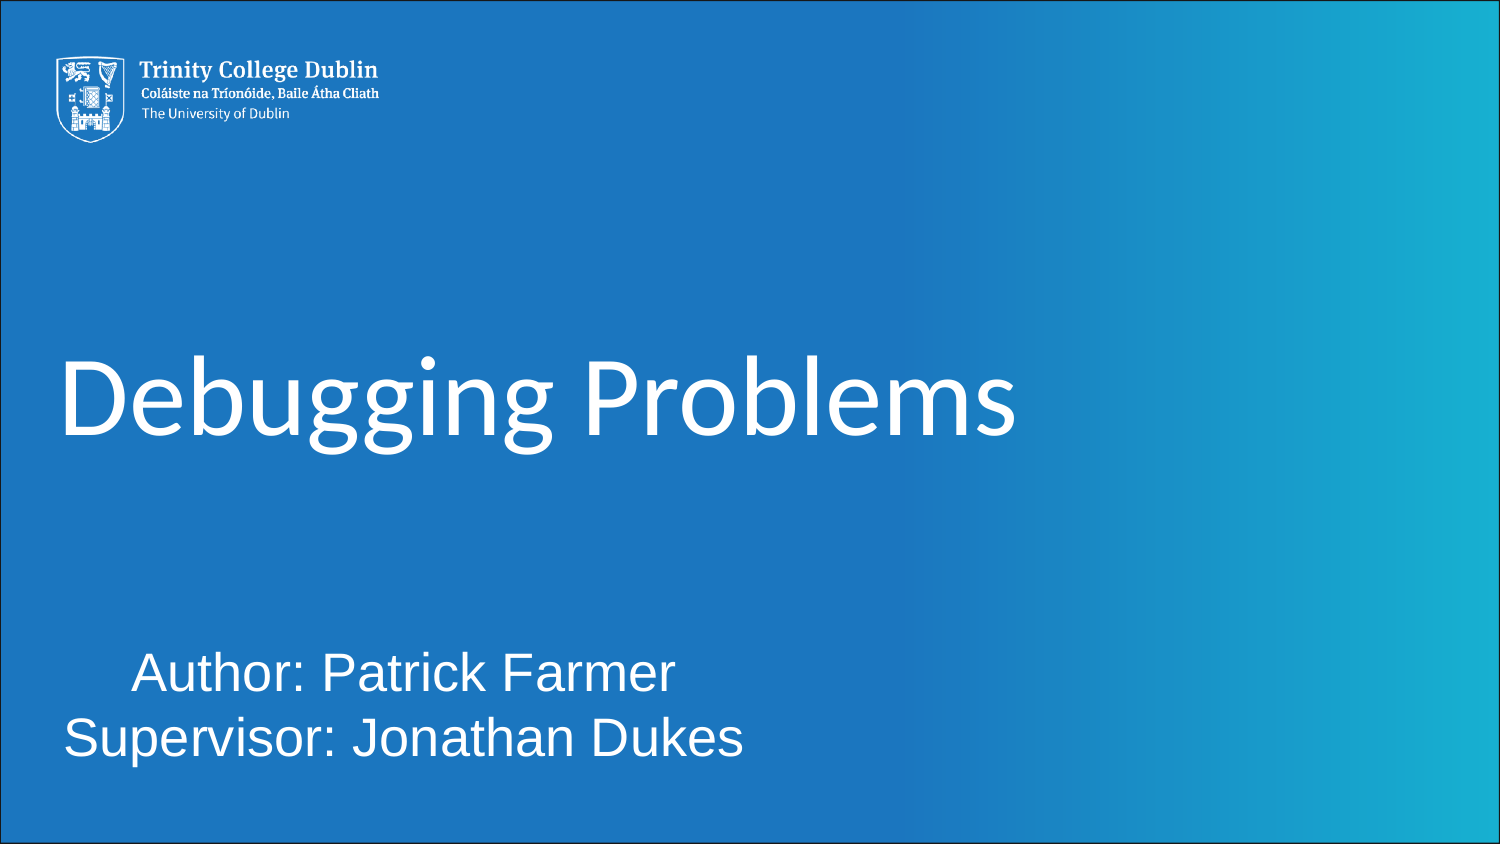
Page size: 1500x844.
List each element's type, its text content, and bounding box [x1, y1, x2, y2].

picture [56, 56, 379, 143]
subtitle Author: Patrick Farmer Supervisor: Jonathan Dukes [58, 637, 751, 732]
title Debugging Problems [58, 339, 1334, 521]
